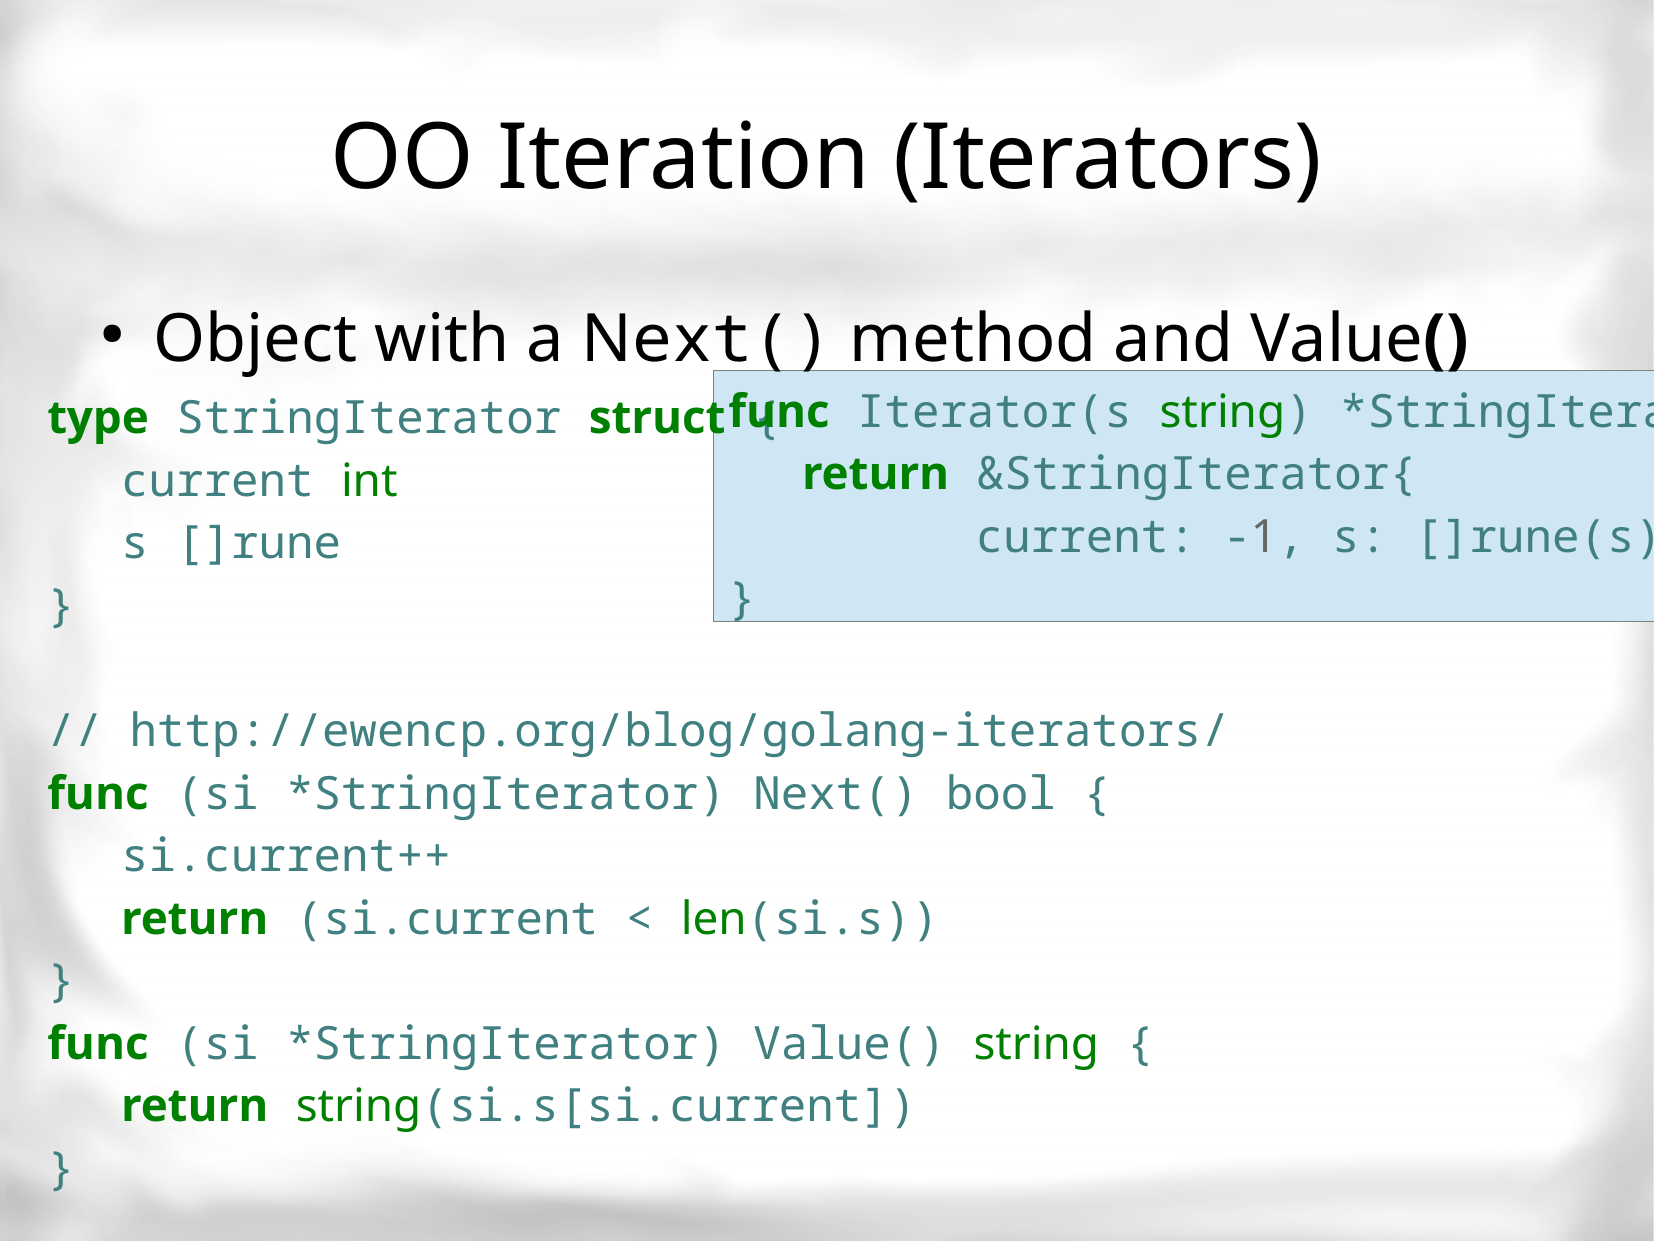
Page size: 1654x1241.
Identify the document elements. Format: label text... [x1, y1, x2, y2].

list Object with a Next() method and Value() [1052, 639, 1538, 1010]
title OO Iteration (Iterators) [82, 49, 1571, 257]
text_box func Iterator(s string) *StringIterator { return &StringIterator{ current: -1, s: []rune(s)} } [713, 370, 1654, 639]
picture [0, 0, 1654, 1241]
picture [1052, 639, 1654, 1241]
list Object with a Next() method and Value() [82, 290, 1538, 377]
text_box type StringIterator struct { current int s []rune } // http://ewencp.org/blog/golang-iterators/ func (si *StringIterator) Next() bool { si.current++ return (si.current < len(si.s)) } func (si *StringIterator) Value() string { return string(si.s[si.current]) } [32, 377, 1052, 1241]
